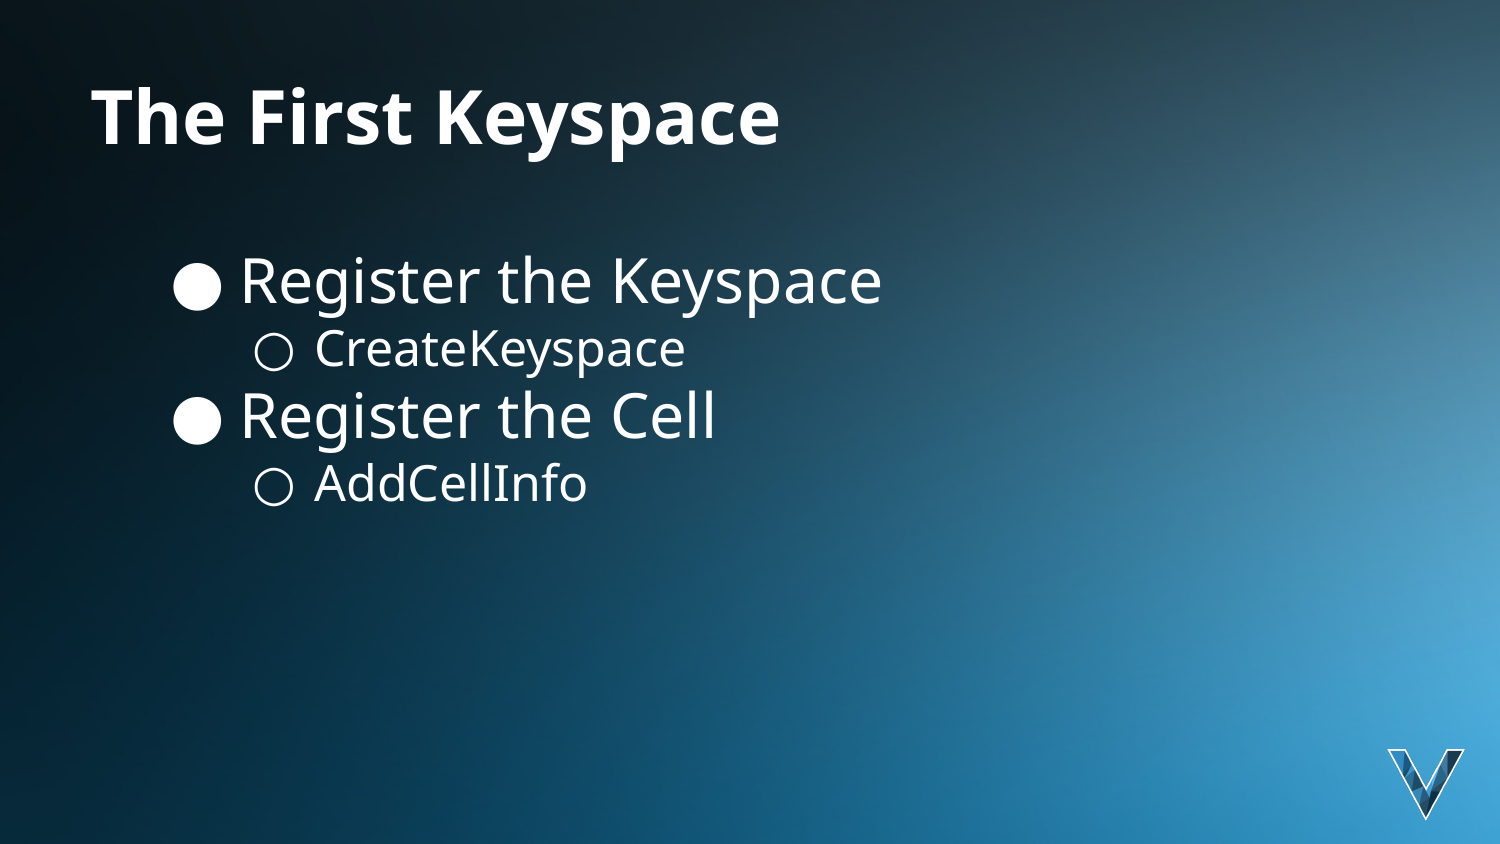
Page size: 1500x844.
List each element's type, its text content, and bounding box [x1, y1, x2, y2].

list Register the Keyspace CreateKeyspace Register the Cell AddCellInfo [149, 226, 1425, 808]
title The First Keyspace [75, 33, 1425, 175]
picture [0, 0, 1500, 844]
